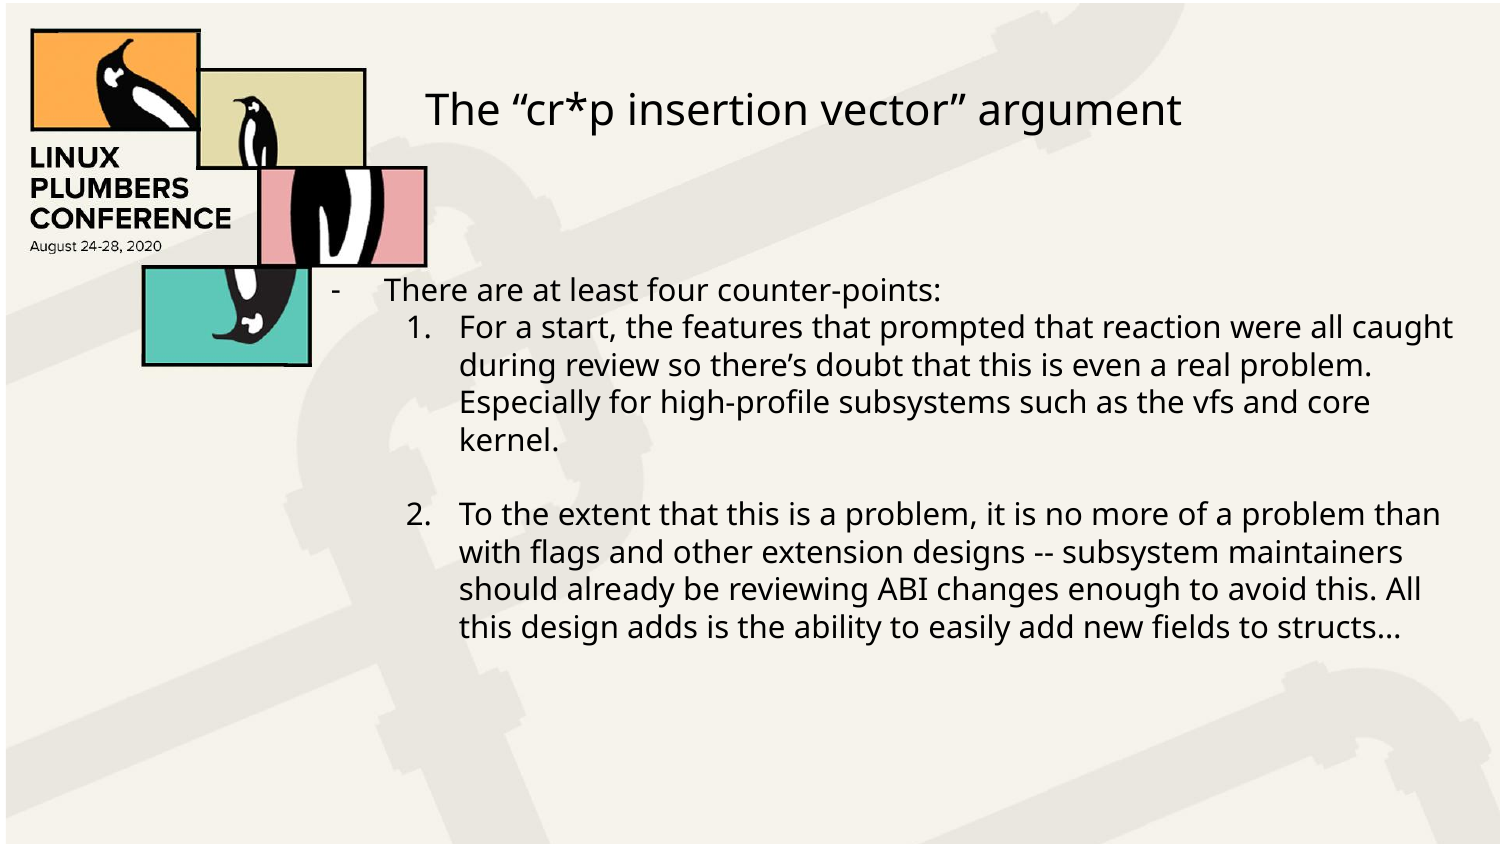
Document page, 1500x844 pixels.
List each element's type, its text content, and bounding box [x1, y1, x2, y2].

picture [5, 3, 1500, 844]
list There are at least four counter-points: For a start, the features that prompted that reaction were all caught during review so there’s doubt that this is even a real problem. Especially for high-profile subsystems such as the vfs and core kernel. To the extent that this is a problem, it is no more of a problem than with flags and other extension designs -- subsystem maintainers should already be reviewing ABI changes enough to avoid this. All this design adds is the ability to easily add new fields to structs… [308, 270, 1467, 722]
title The “cr*p insertion vector” argument [424, 29, 1415, 187]
